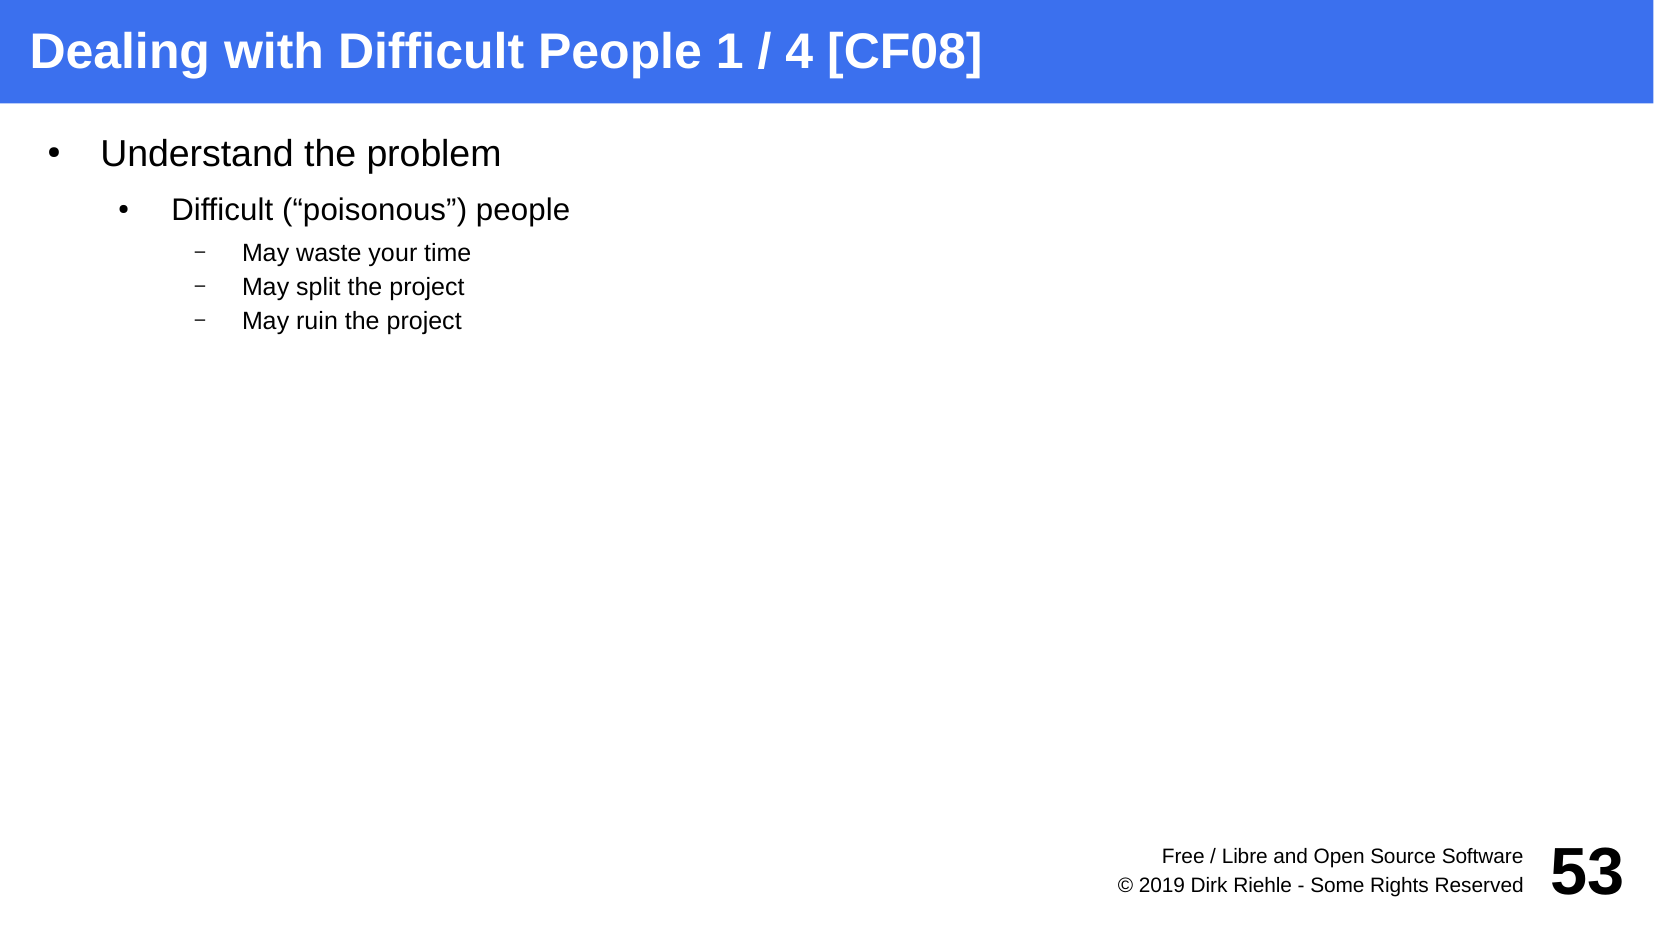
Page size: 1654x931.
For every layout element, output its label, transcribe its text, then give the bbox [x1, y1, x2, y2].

title Dealing with Difficult People 1 / 4 [CF08] [0, 0, 1654, 104]
list Understand the problem Difficult (“poisonous”) people May waste your time May split the project May ruin the project [29, 132, 1625, 813]
